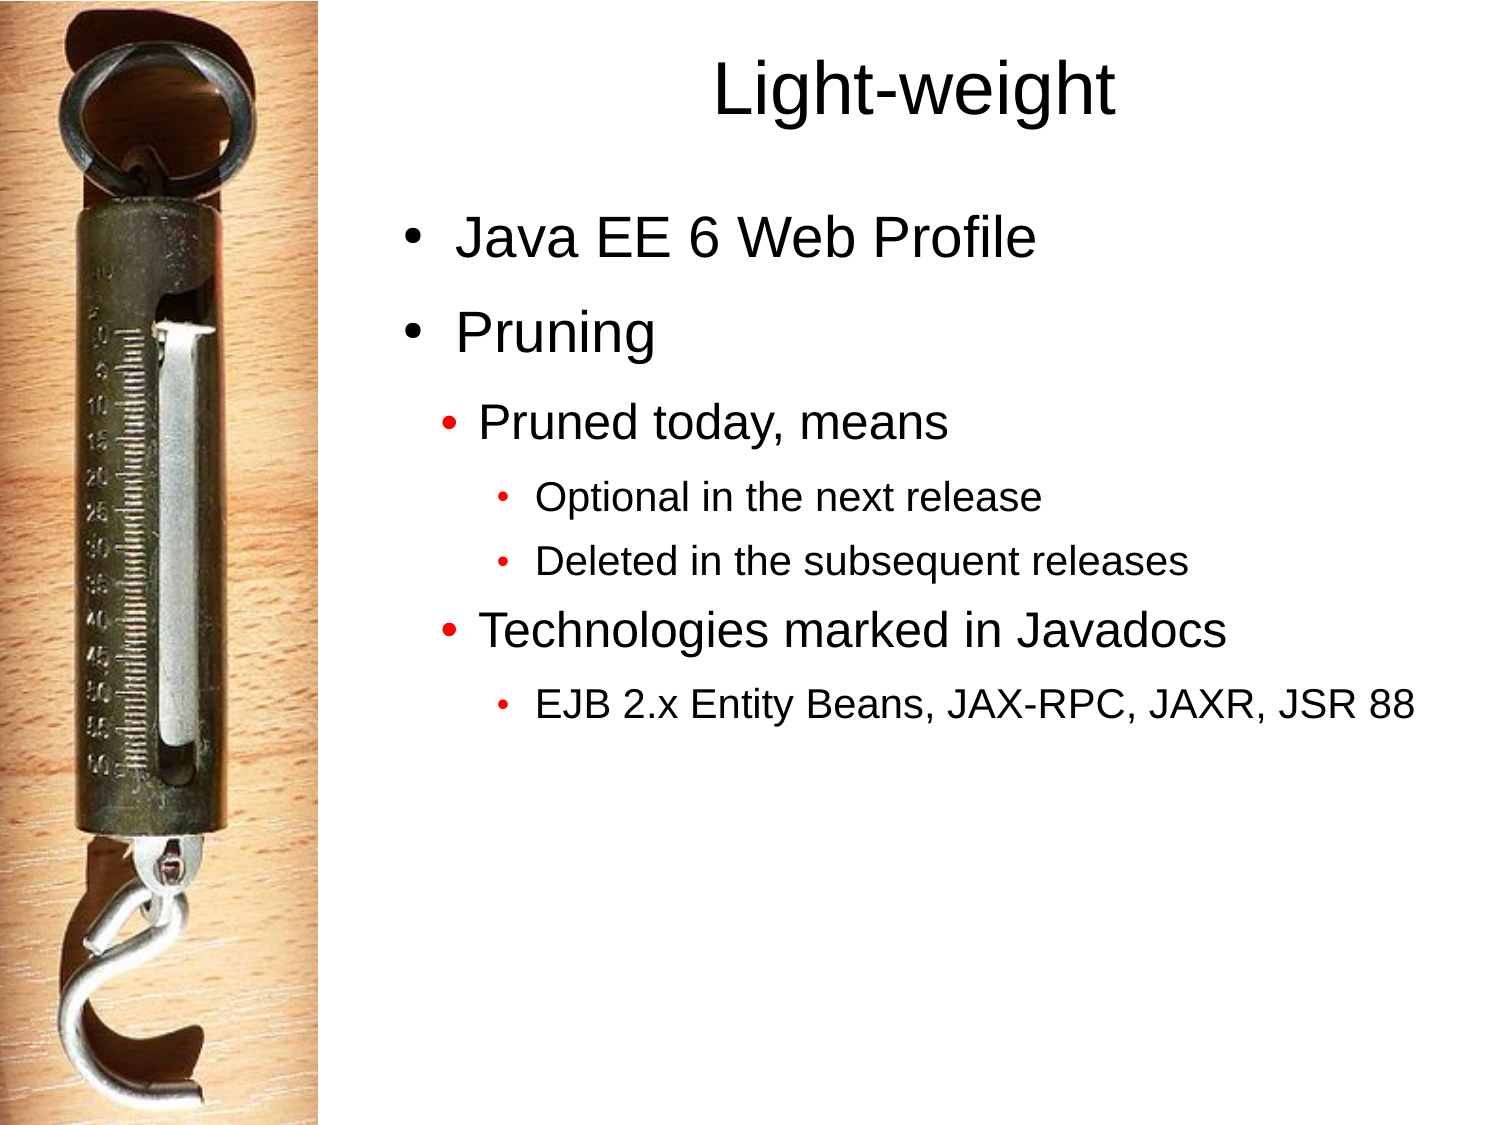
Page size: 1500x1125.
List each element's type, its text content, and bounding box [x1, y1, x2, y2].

list Java EE 6 Web Profile Pruning Pruned today, means Optional in the next release Deleted in the subsequent releases Technologies marked in Javadocs EJB 2.x Entity Beans, JAX-RPC, JAXR, JSR 88 [384, 204, 1463, 1030]
title Light-weight [375, 39, 1454, 138]
picture [0, 1, 318, 1125]
